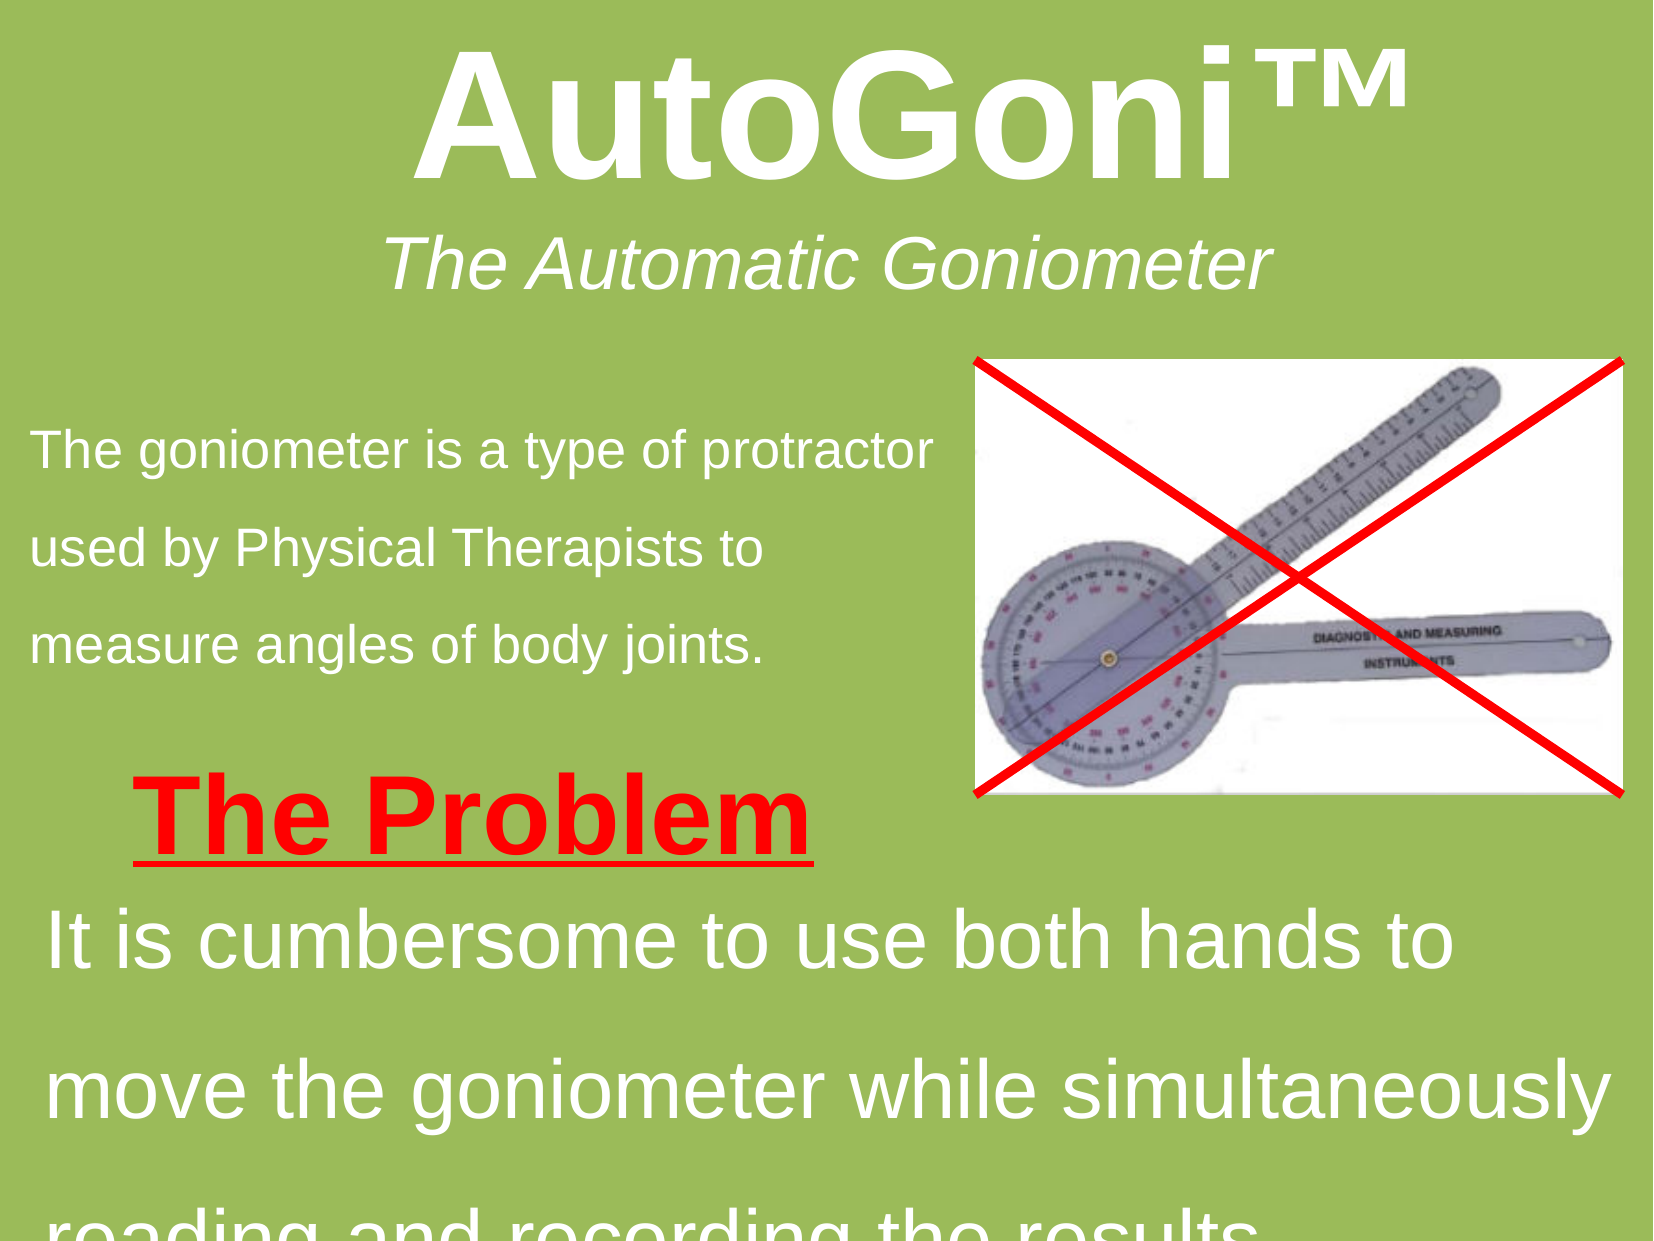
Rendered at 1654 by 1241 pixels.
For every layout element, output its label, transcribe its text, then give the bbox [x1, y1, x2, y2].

text_box ™ [1230, 0, 1443, 210]
picture [985, 584, 1612, 795]
text_box AutoGoni The Automatic Goniometer [82, 0, 1571, 410]
picture [1308, 366, 1623, 789]
picture [975, 367, 1289, 788]
picture [984, 359, 1614, 571]
text_box It is cumbersome to use both hands to move the goniometer while simultaneously reading and recording the results [29, 828, 1635, 1233]
text_box The goniometer is a type of protractor used by Physical Therapists to measure angles of body joints. The Problem [14, 374, 960, 937]
